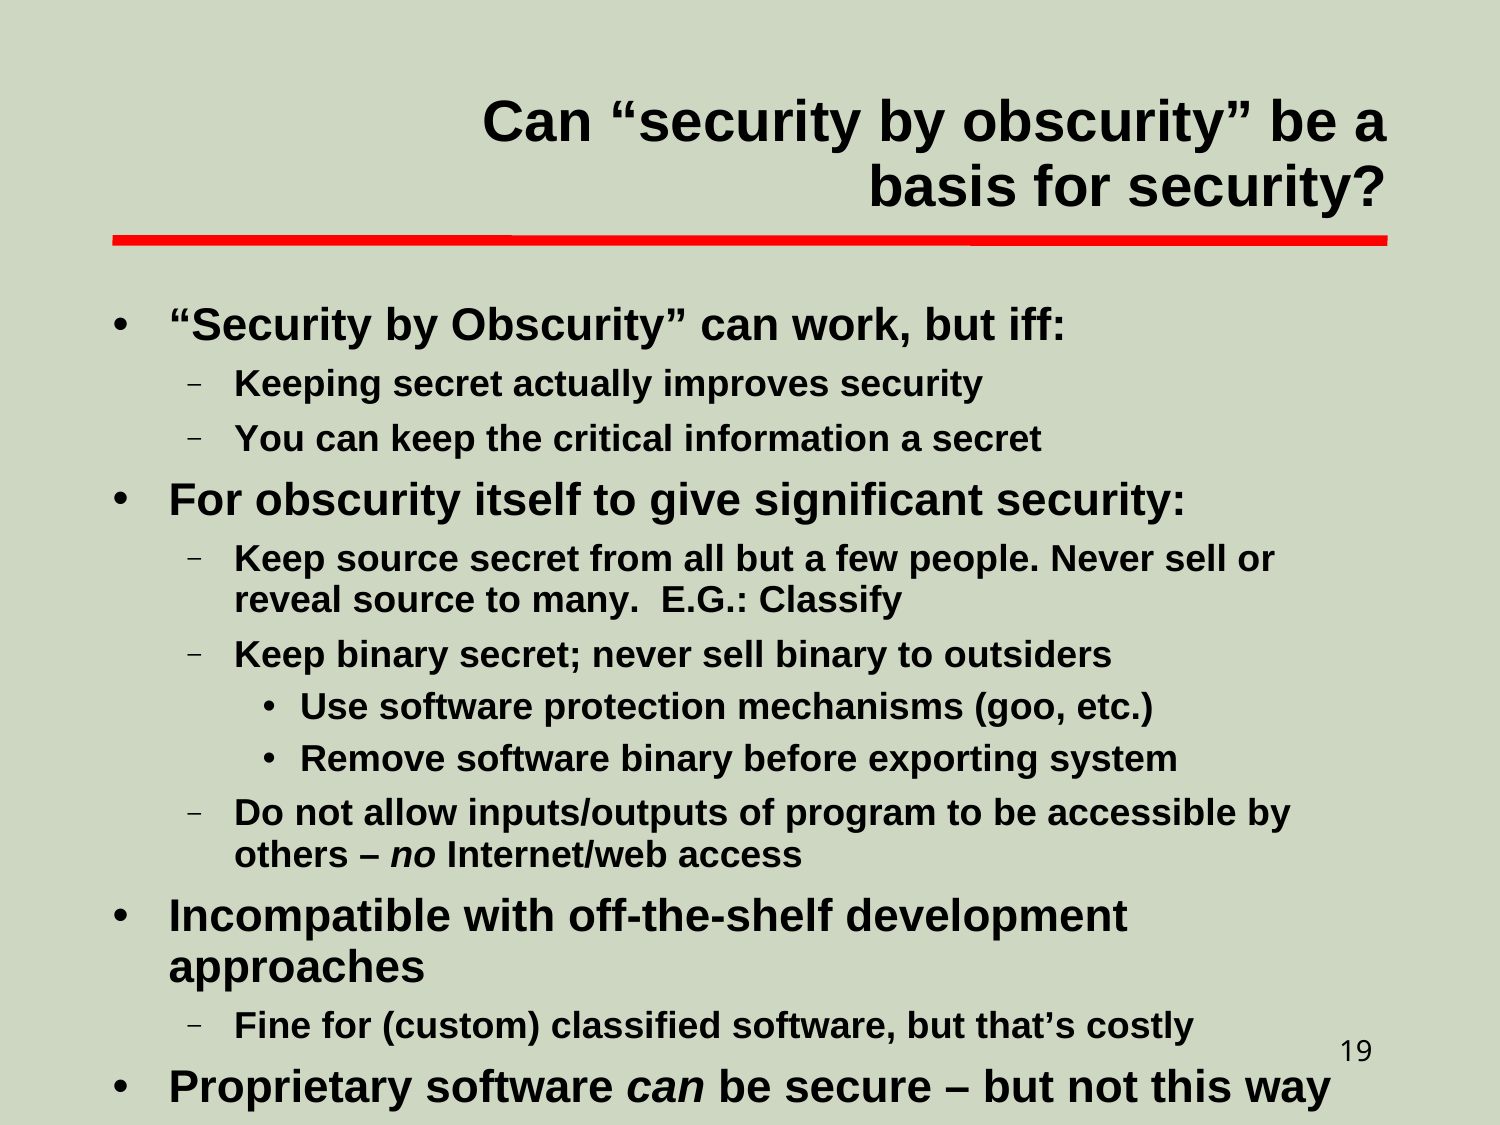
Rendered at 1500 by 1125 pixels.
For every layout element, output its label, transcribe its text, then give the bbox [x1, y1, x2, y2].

list “Security by Obscurity” can work, but iff: Keeping secret actually improves security You can keep the critical information a secret For obscurity itself to give significant security: Keep source secret from all but a few people. Never sell or reveal source to many. E.G.: Classify Keep binary secret; never sell binary to outsiders Use software protection mechanisms (goo, etc.) Remove software binary before exporting system Do not allow inputs/outputs of program to be accessible by others – no Internet/web access Incompatible with off-the-shelf development approaches Fine for (custom) classified software, but that’s costly Proprietary software can be secure – but not this way [112, 299, 1388, 1113]
title Can “security by obscurity” be a basis for security? [337, 85, 1388, 224]
